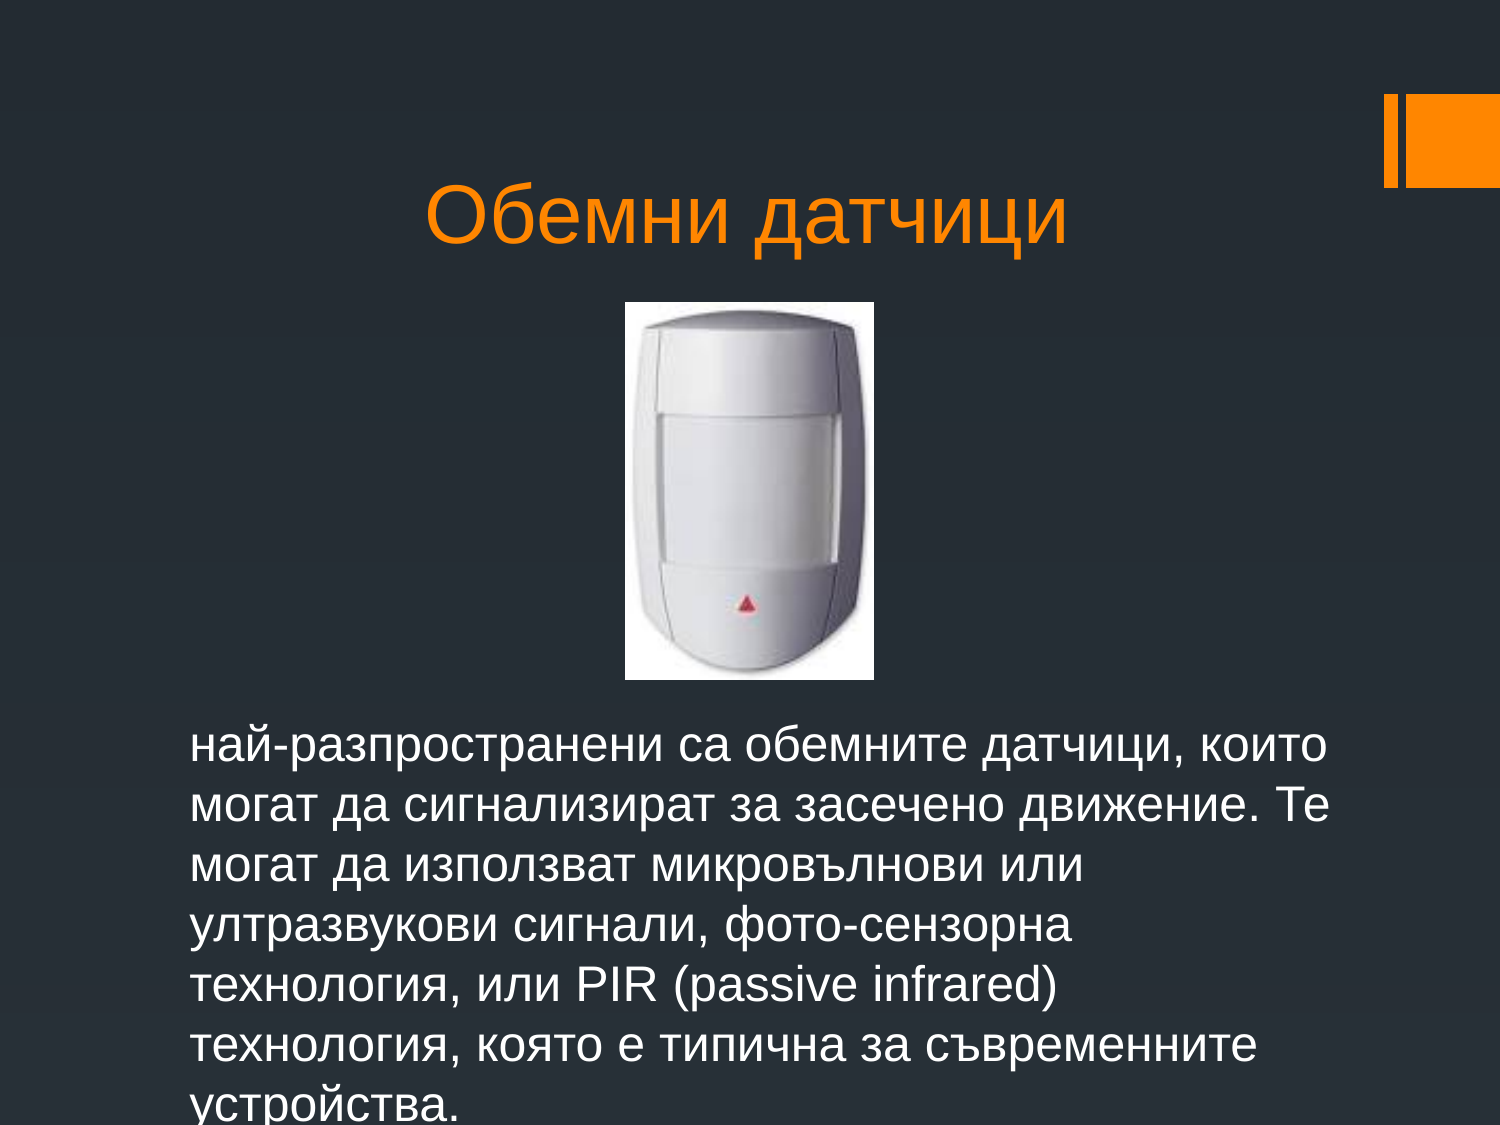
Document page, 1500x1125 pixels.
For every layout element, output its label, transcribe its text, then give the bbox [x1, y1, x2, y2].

picture [625, 302, 874, 680]
title Обемни датчици [147, 78, 1348, 268]
list най-разпространени са обемните датчици, които могат да сигнализират за засечено движение. Те могат да използват микровълнови или ултразвукови сигнали, фото-сензорна технология, или PIR (passive infrared) технология, която е типична за съвременните устройства. [159, 704, 1360, 1125]
